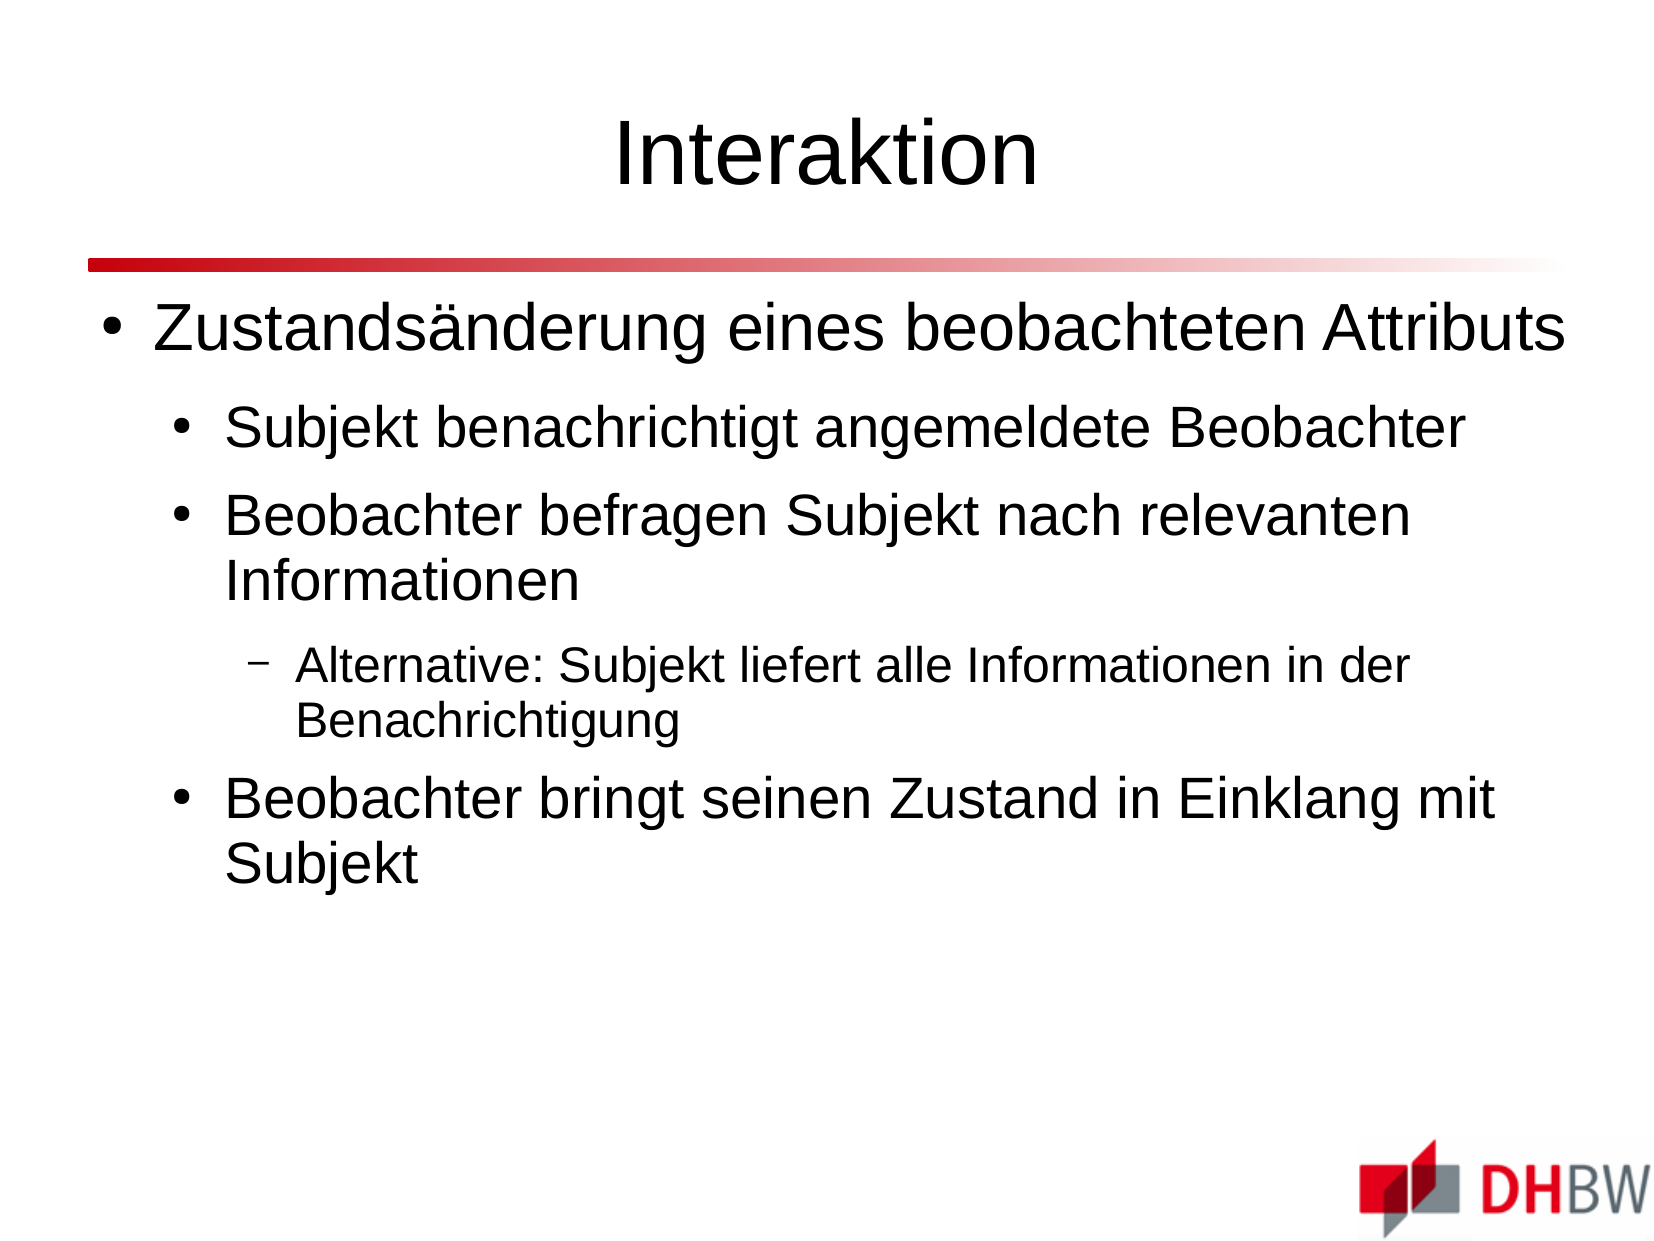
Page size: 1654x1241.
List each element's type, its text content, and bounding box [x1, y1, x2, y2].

list Zustandsänderung eines beobachteten Attributs Subjekt benachrichtigt angemeldete Beobachter Beobachter befragen Subjekt nach relevanten Informationen Alternative: Subjekt liefert alle Informationen in der Benachrichtigung Beobachter bringt seinen Zustand in Einklang mit Subjekt [82, 290, 1571, 1094]
title Interaktion [82, 56, 1571, 250]
picture [1358, 1137, 1652, 1241]
